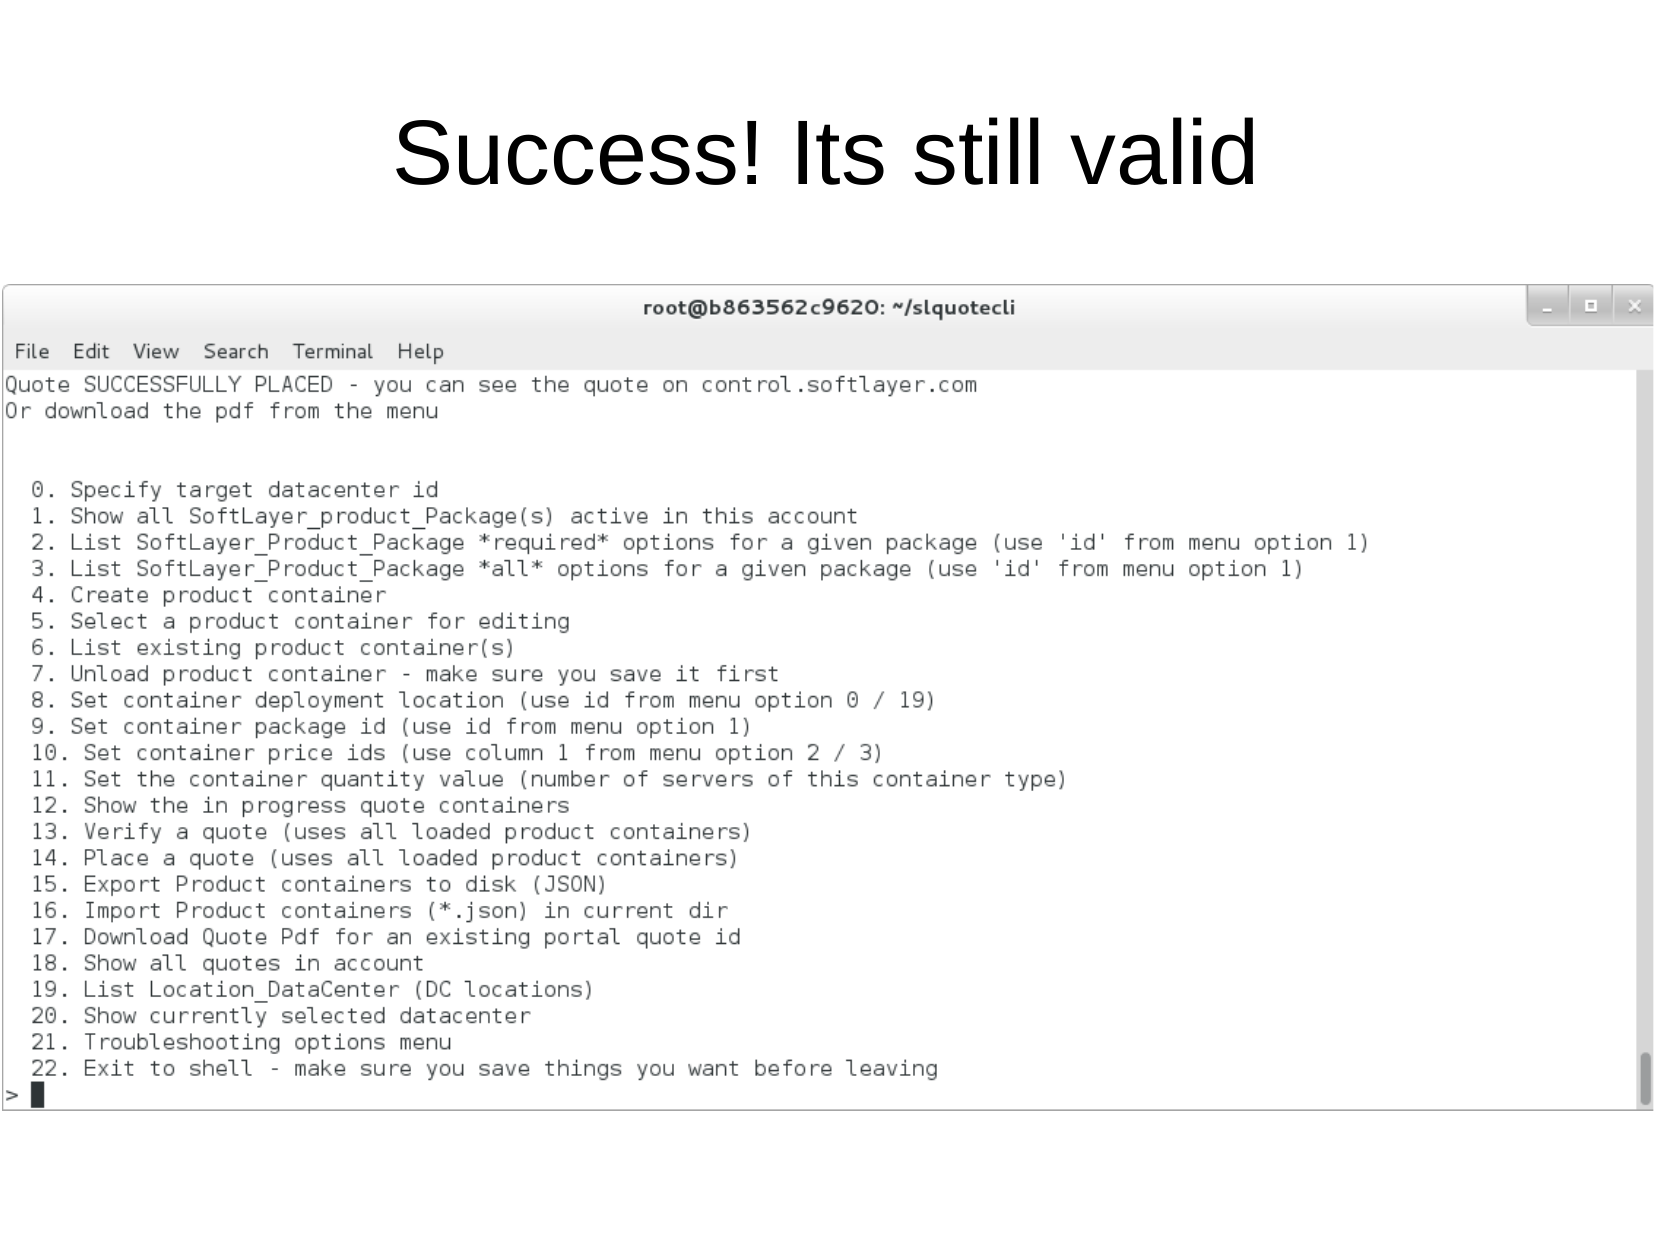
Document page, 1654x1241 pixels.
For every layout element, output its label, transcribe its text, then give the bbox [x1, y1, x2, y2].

title Success! Its still valid [82, 49, 1571, 257]
picture [2, 284, 1654, 1111]
